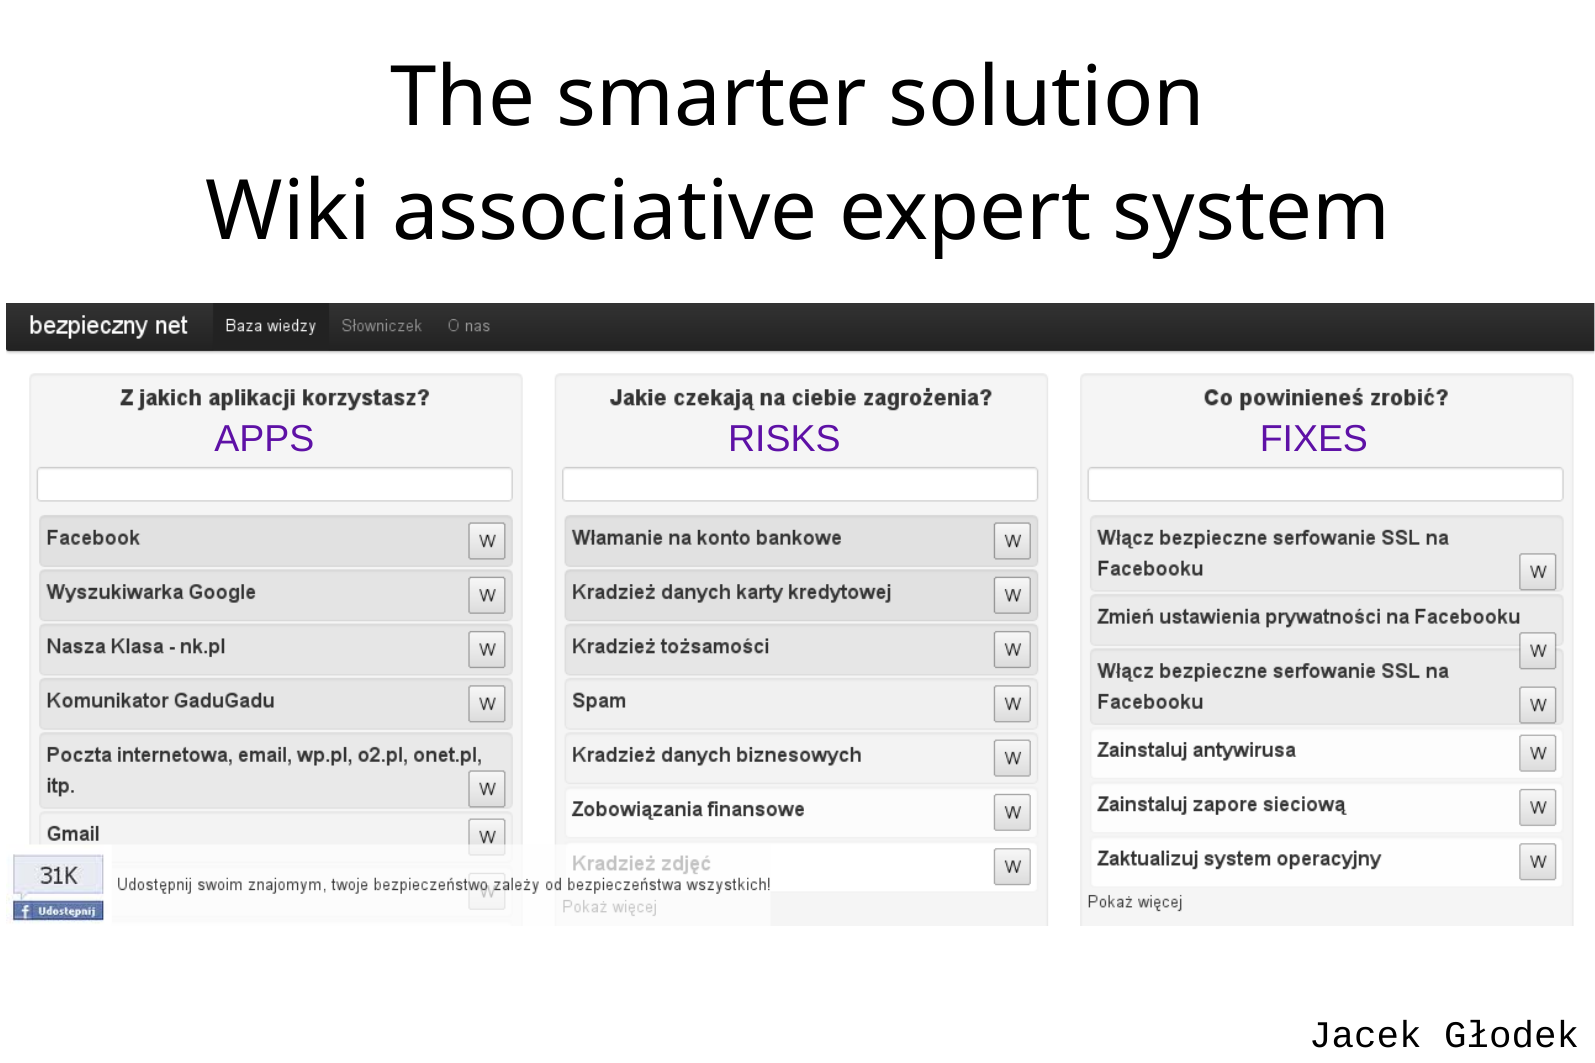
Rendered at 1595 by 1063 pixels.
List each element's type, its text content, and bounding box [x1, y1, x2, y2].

text_box Jacek Głodek [1294, 1008, 1595, 1063]
text_box The smarter solution Wiki associative expert system [67, 29, 1530, 249]
picture [6, 303, 1595, 926]
text_box RISKS [713, 409, 856, 467]
text_box FIXES [1245, 409, 1383, 467]
text_box APPS [199, 409, 330, 467]
